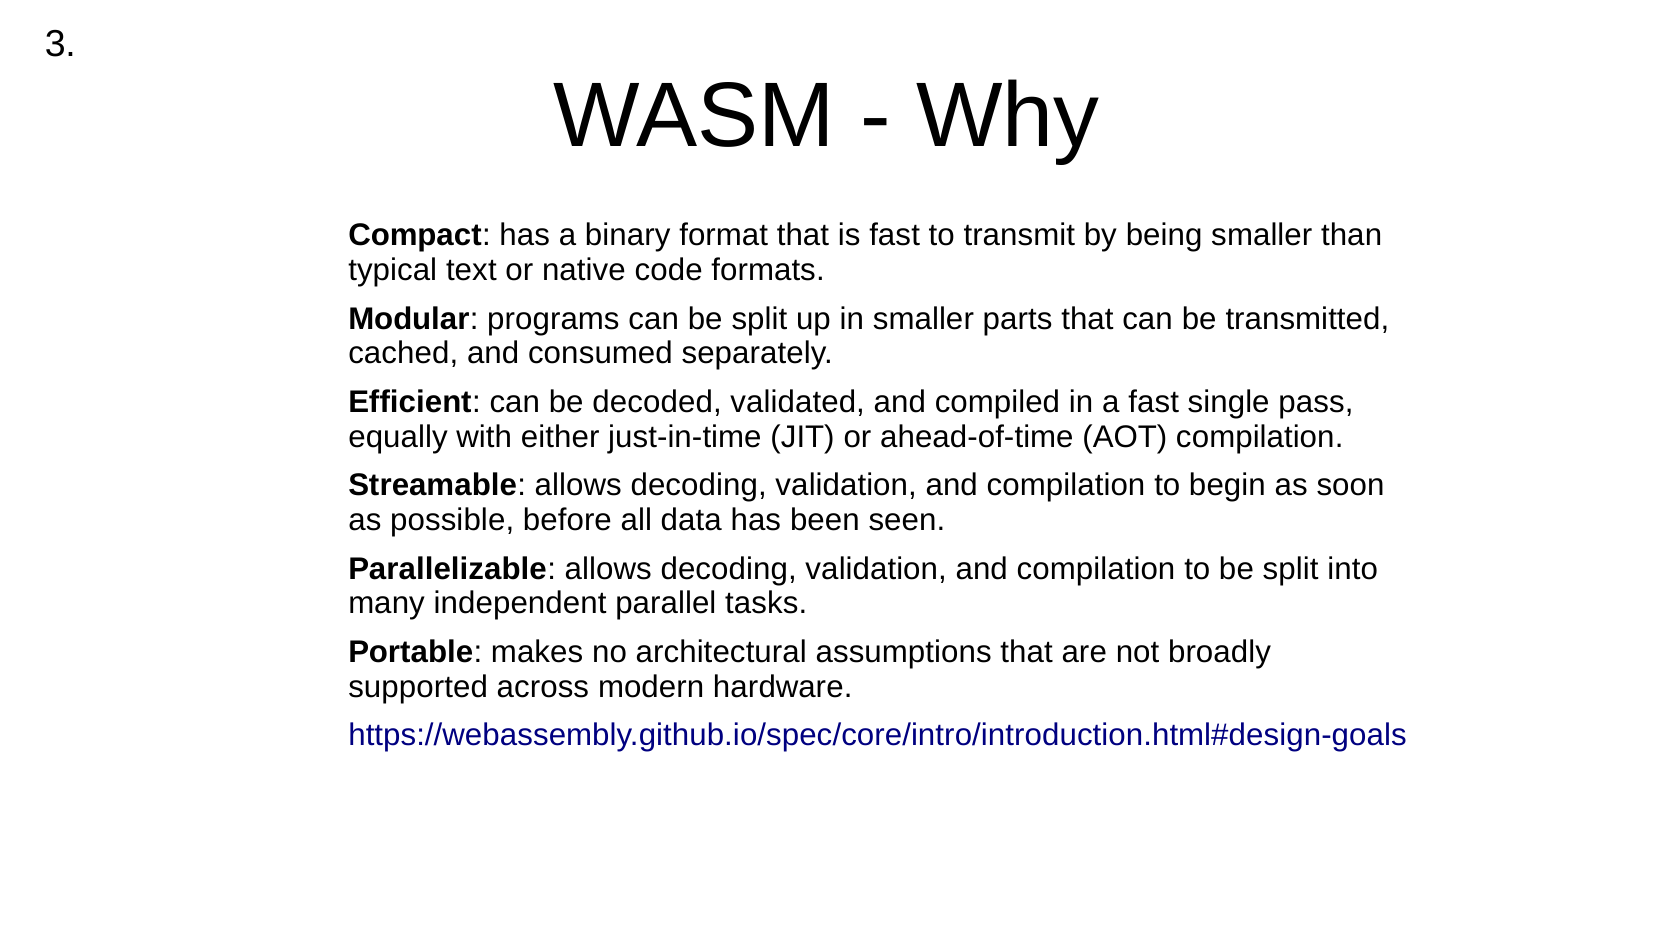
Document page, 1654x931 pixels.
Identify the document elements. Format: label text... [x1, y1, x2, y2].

title WASM - Why [82, 37, 1571, 193]
text_box 3. [30, 15, 91, 72]
list Compact: has a binary format that is fast to transmit by being smaller than typical text or native code formats. Modular: programs can be split up in smaller parts that can be transmitted, cached, and consumed separately. Efficient: can be decoded, validated, and compiled in a fast single pass, equally with either just-in-time (JIT) or ahead-of-time (AOT) compilation. Streamable: allows decoding, validation, and compilation to begin as soon as possible, before all data has been seen. Parallelizable: allows decoding, validation, and compilation to be split into many independent parallel tasks. Portable: makes no architectural assumptions that are not broadly supported across modern hardware. https://webassembly.github.io/spec/core/intro/introduction.html#design-goals [315, 217, 1418, 758]
